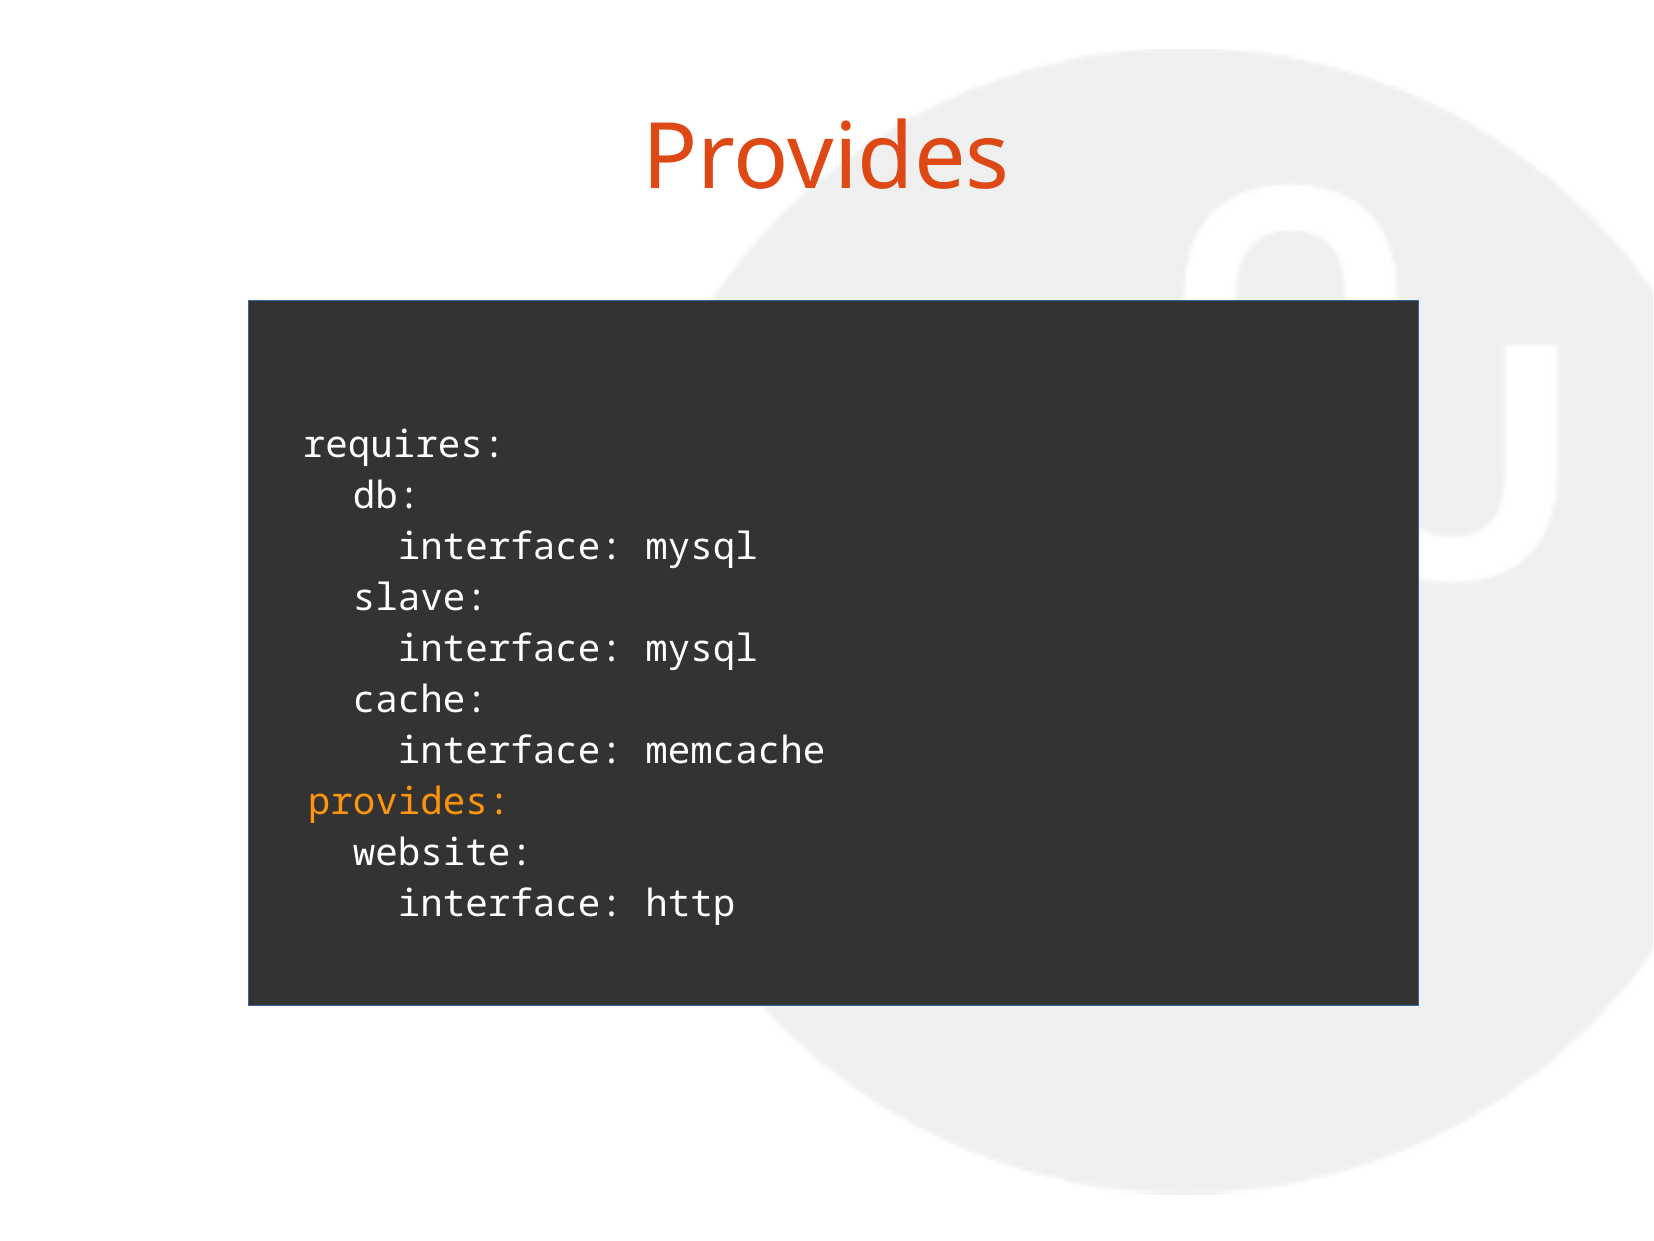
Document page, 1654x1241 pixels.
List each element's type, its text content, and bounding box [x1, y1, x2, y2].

picture [614, 49, 1654, 1195]
text_box requires: db: interface: mysql slave: interface: mysql cache: interface: memcache provides: website: interface: http [248, 300, 1419, 1006]
list [82, 290, 1571, 1010]
title Provides [82, 49, 1571, 257]
